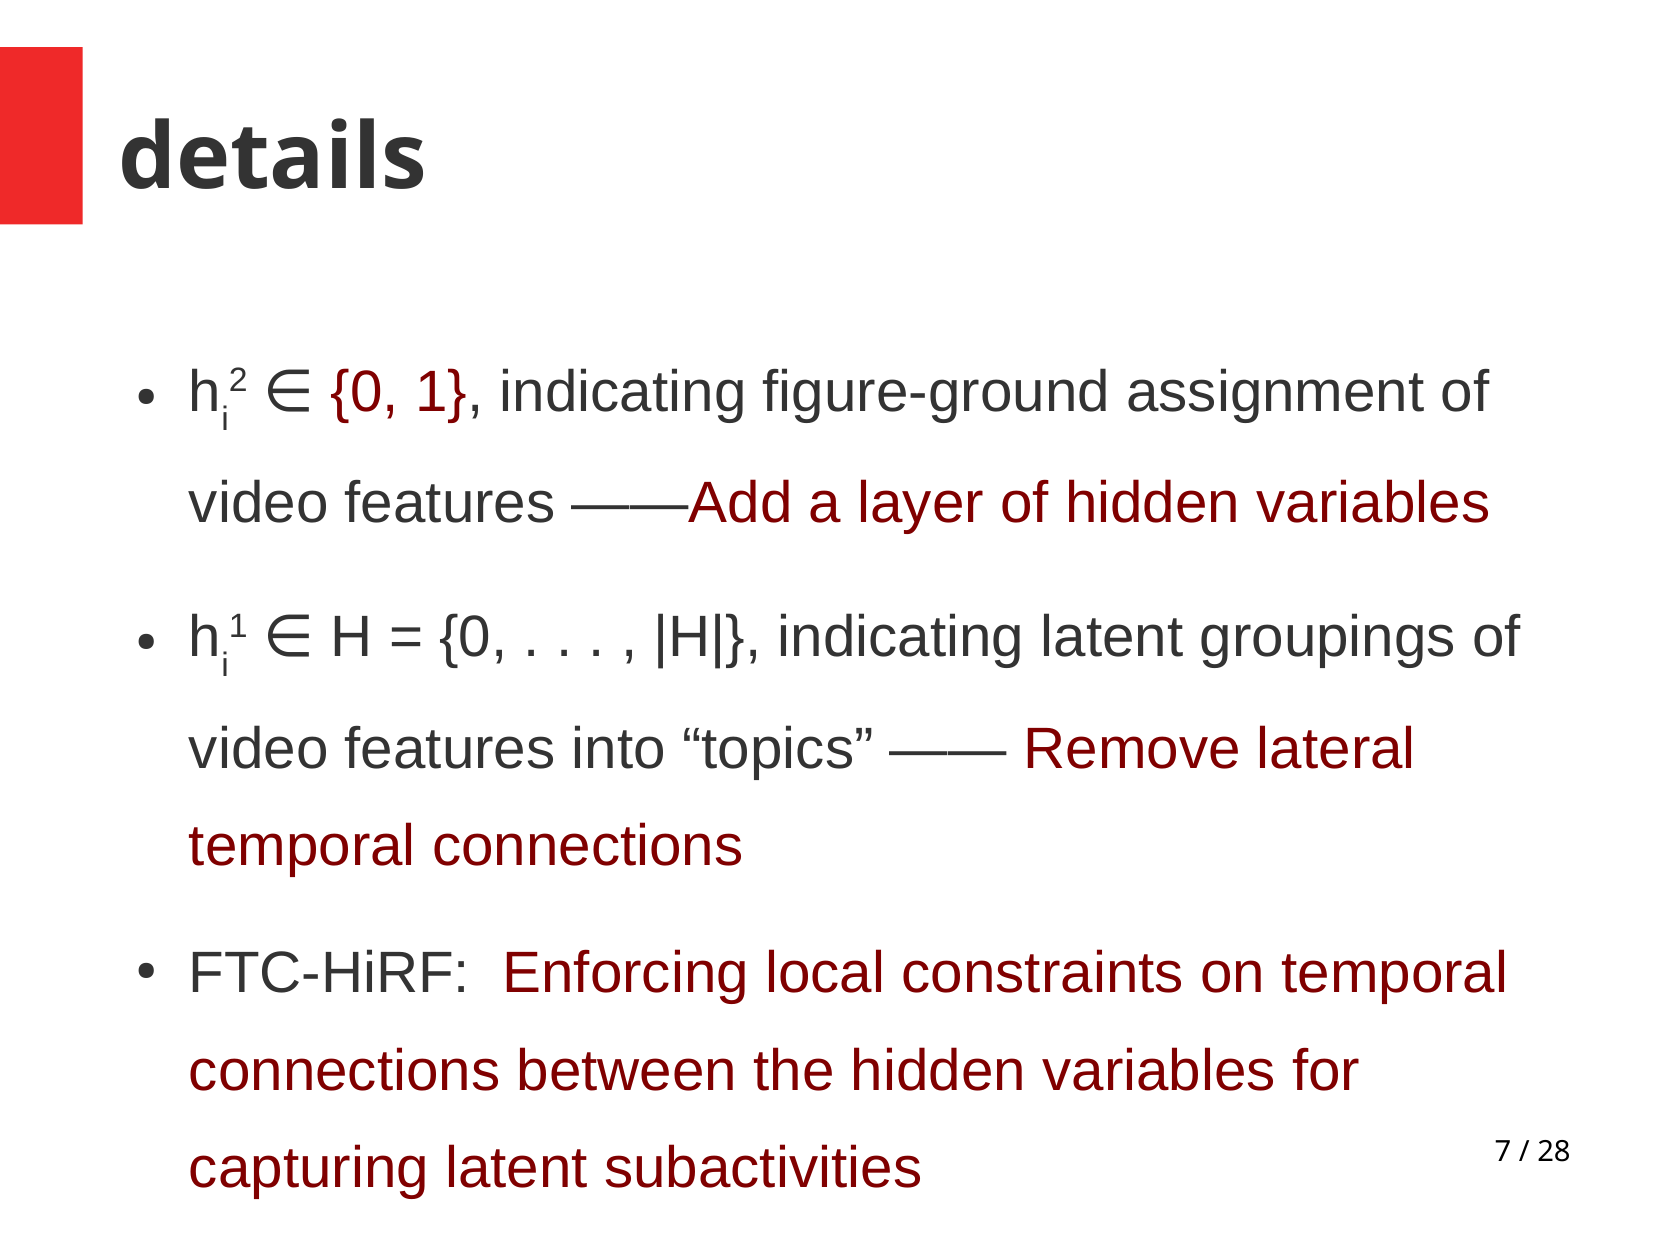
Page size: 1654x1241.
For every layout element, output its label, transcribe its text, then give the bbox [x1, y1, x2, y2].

title details [118, 49, 1571, 257]
list hi2 ∈ {0, 1}, indicating figure-ground assignment of video features ——Add a layer of hidden variables hi1 ∈ H = {0, . . . , |H|}, indicating latent groupings of video features into “topics” —— Remove lateral temporal connections FTC-HiRF: Enforcing local constraints on temporal connections between the hidden variables for capturing latent subactivities [118, 318, 1536, 1074]
